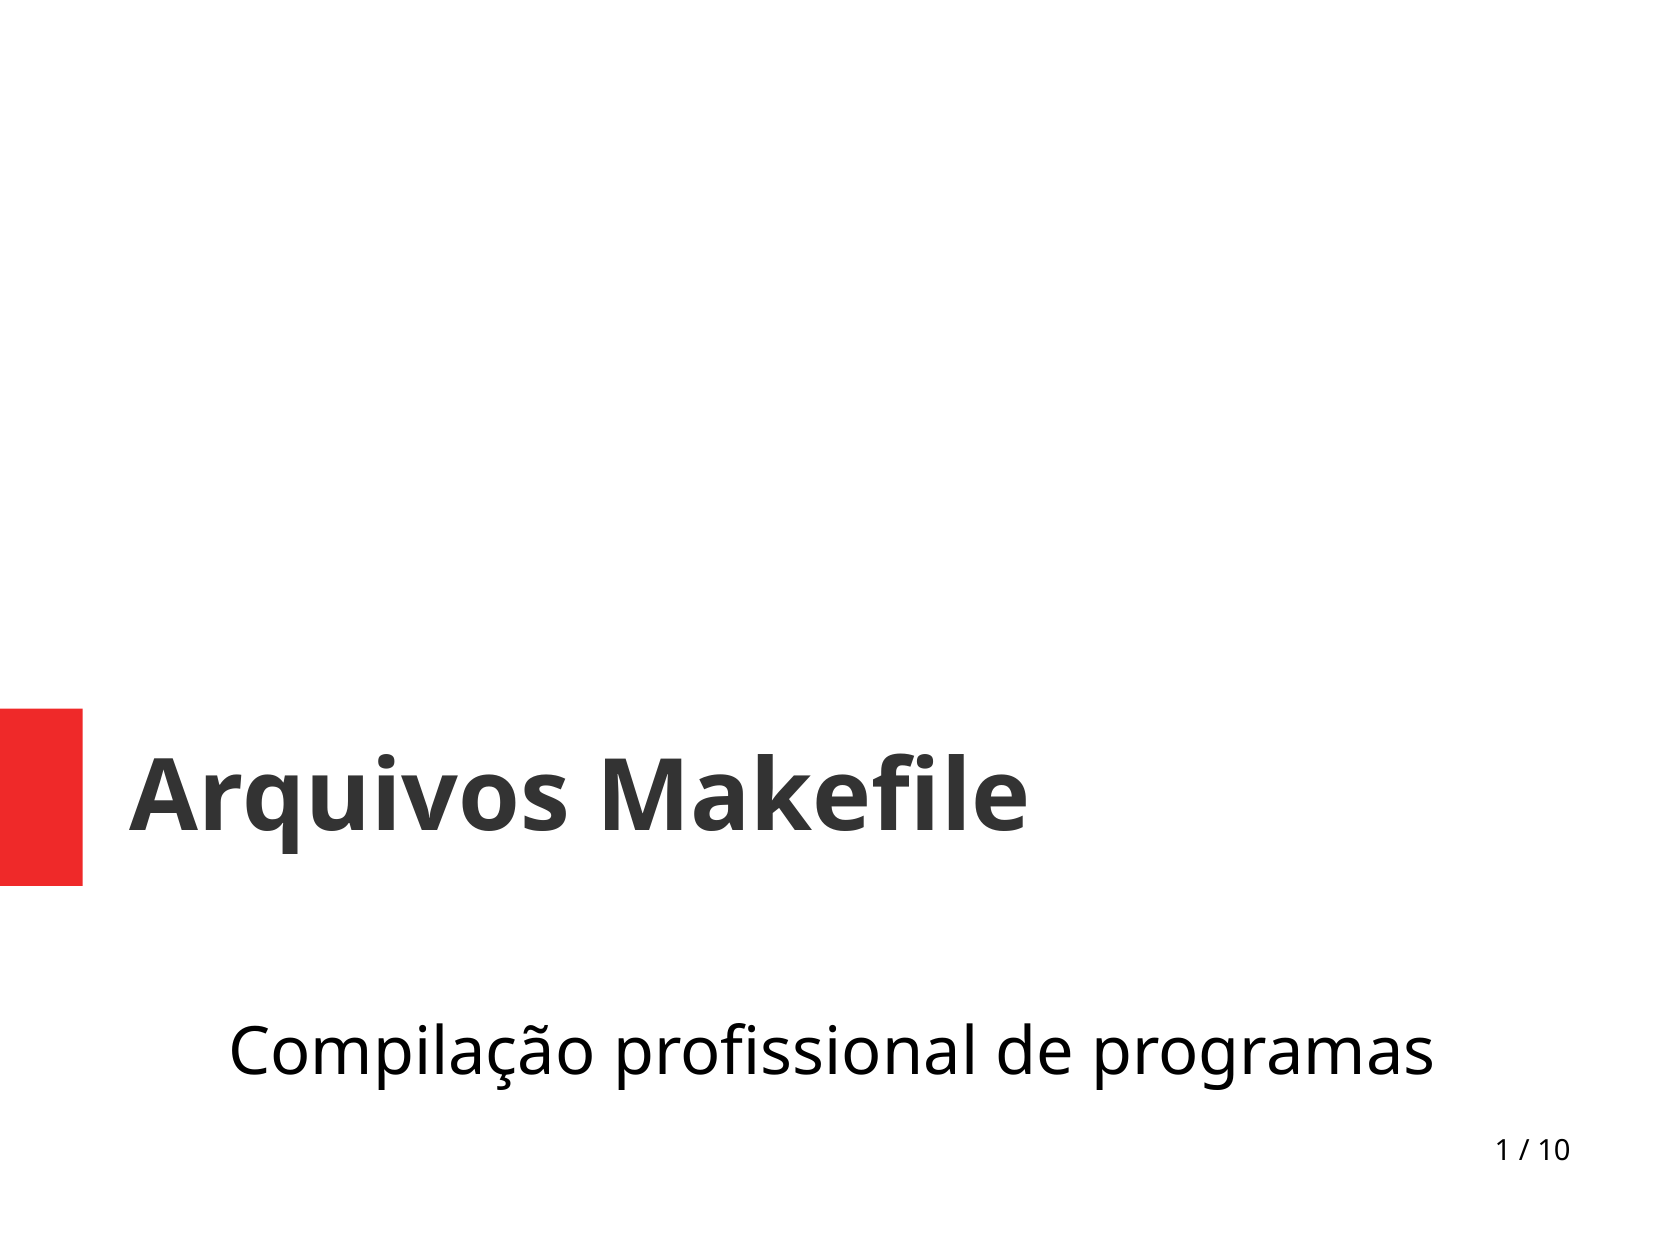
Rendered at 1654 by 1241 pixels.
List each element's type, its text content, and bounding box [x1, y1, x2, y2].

title Arquivos Makefile [129, 673, 1536, 910]
subtitle Compilação profissional de programas [129, 968, 1536, 1130]
